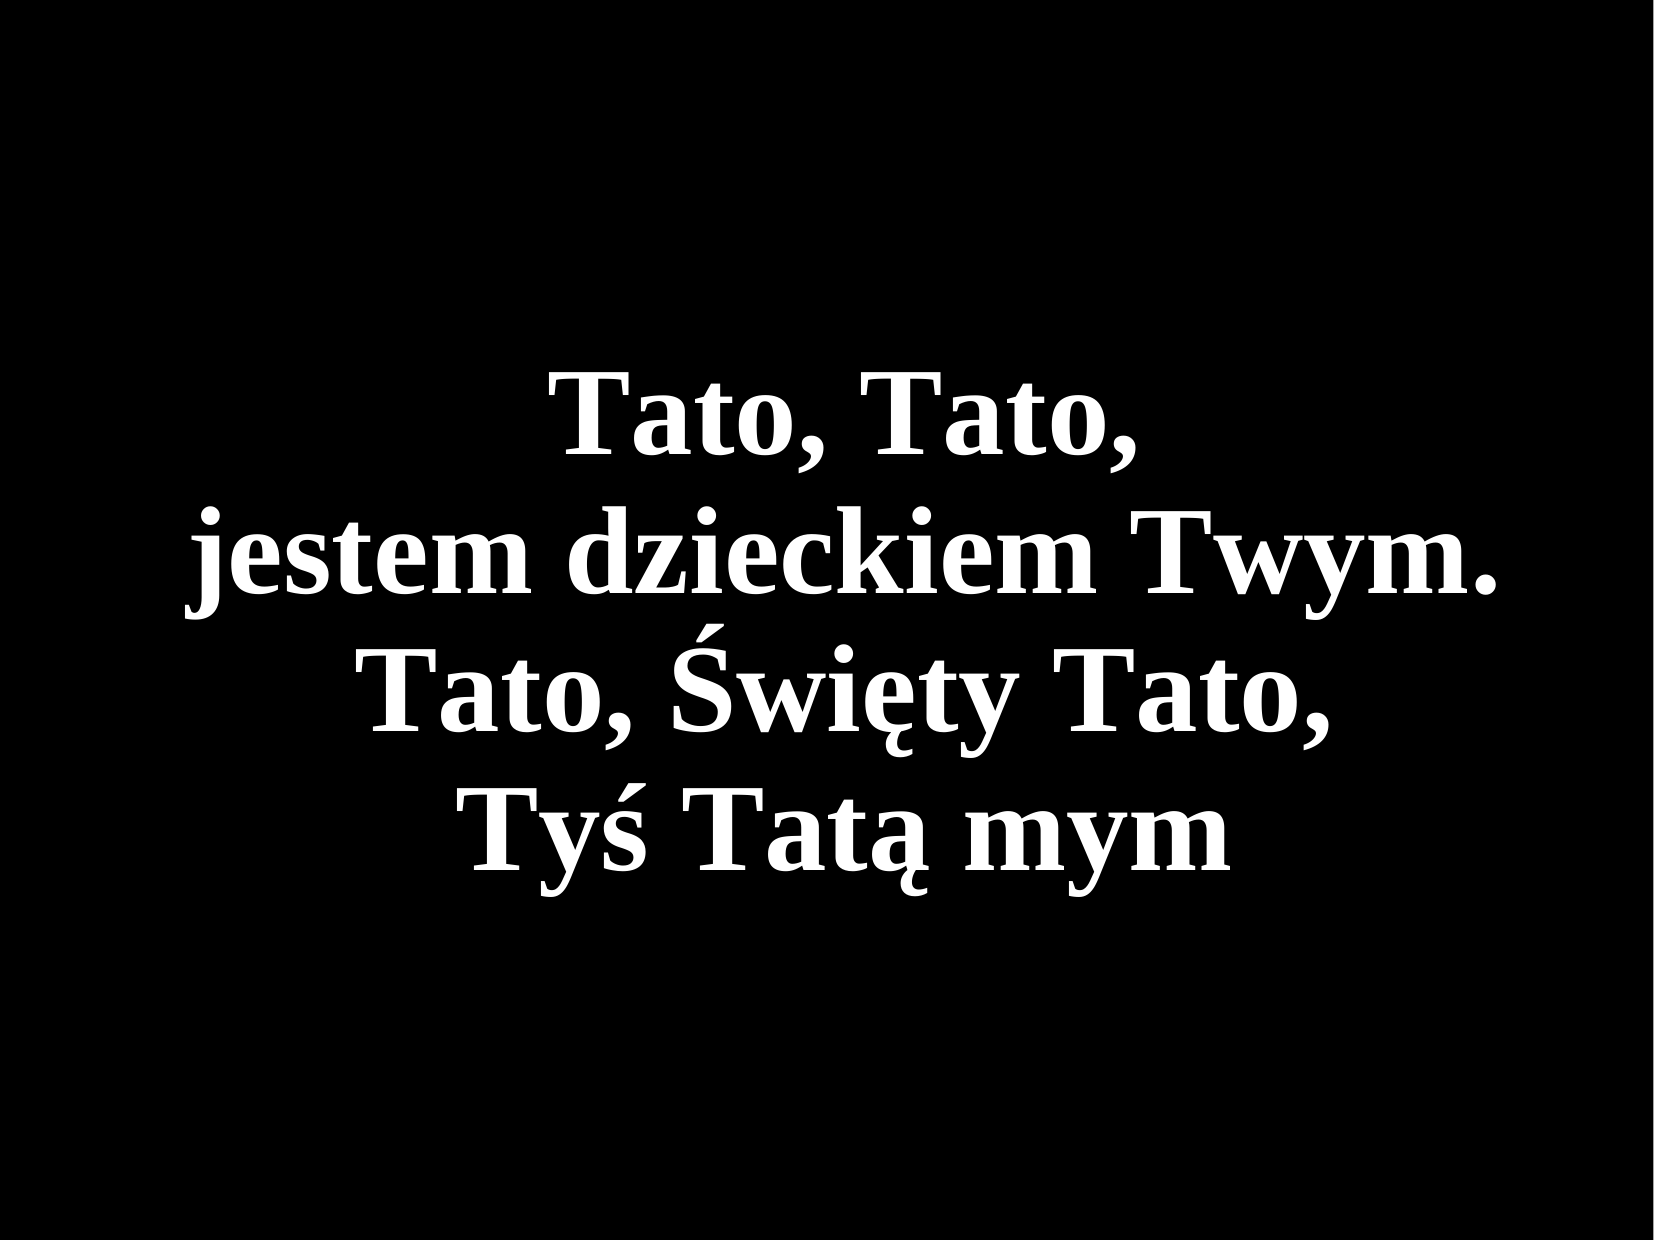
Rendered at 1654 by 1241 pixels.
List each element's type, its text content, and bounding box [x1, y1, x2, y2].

subtitle Tato, Tato, jestem dzieckiem Twym. Tato, Święty Tato, Tyś Tatą mym [0, 0, 1654, 1241]
